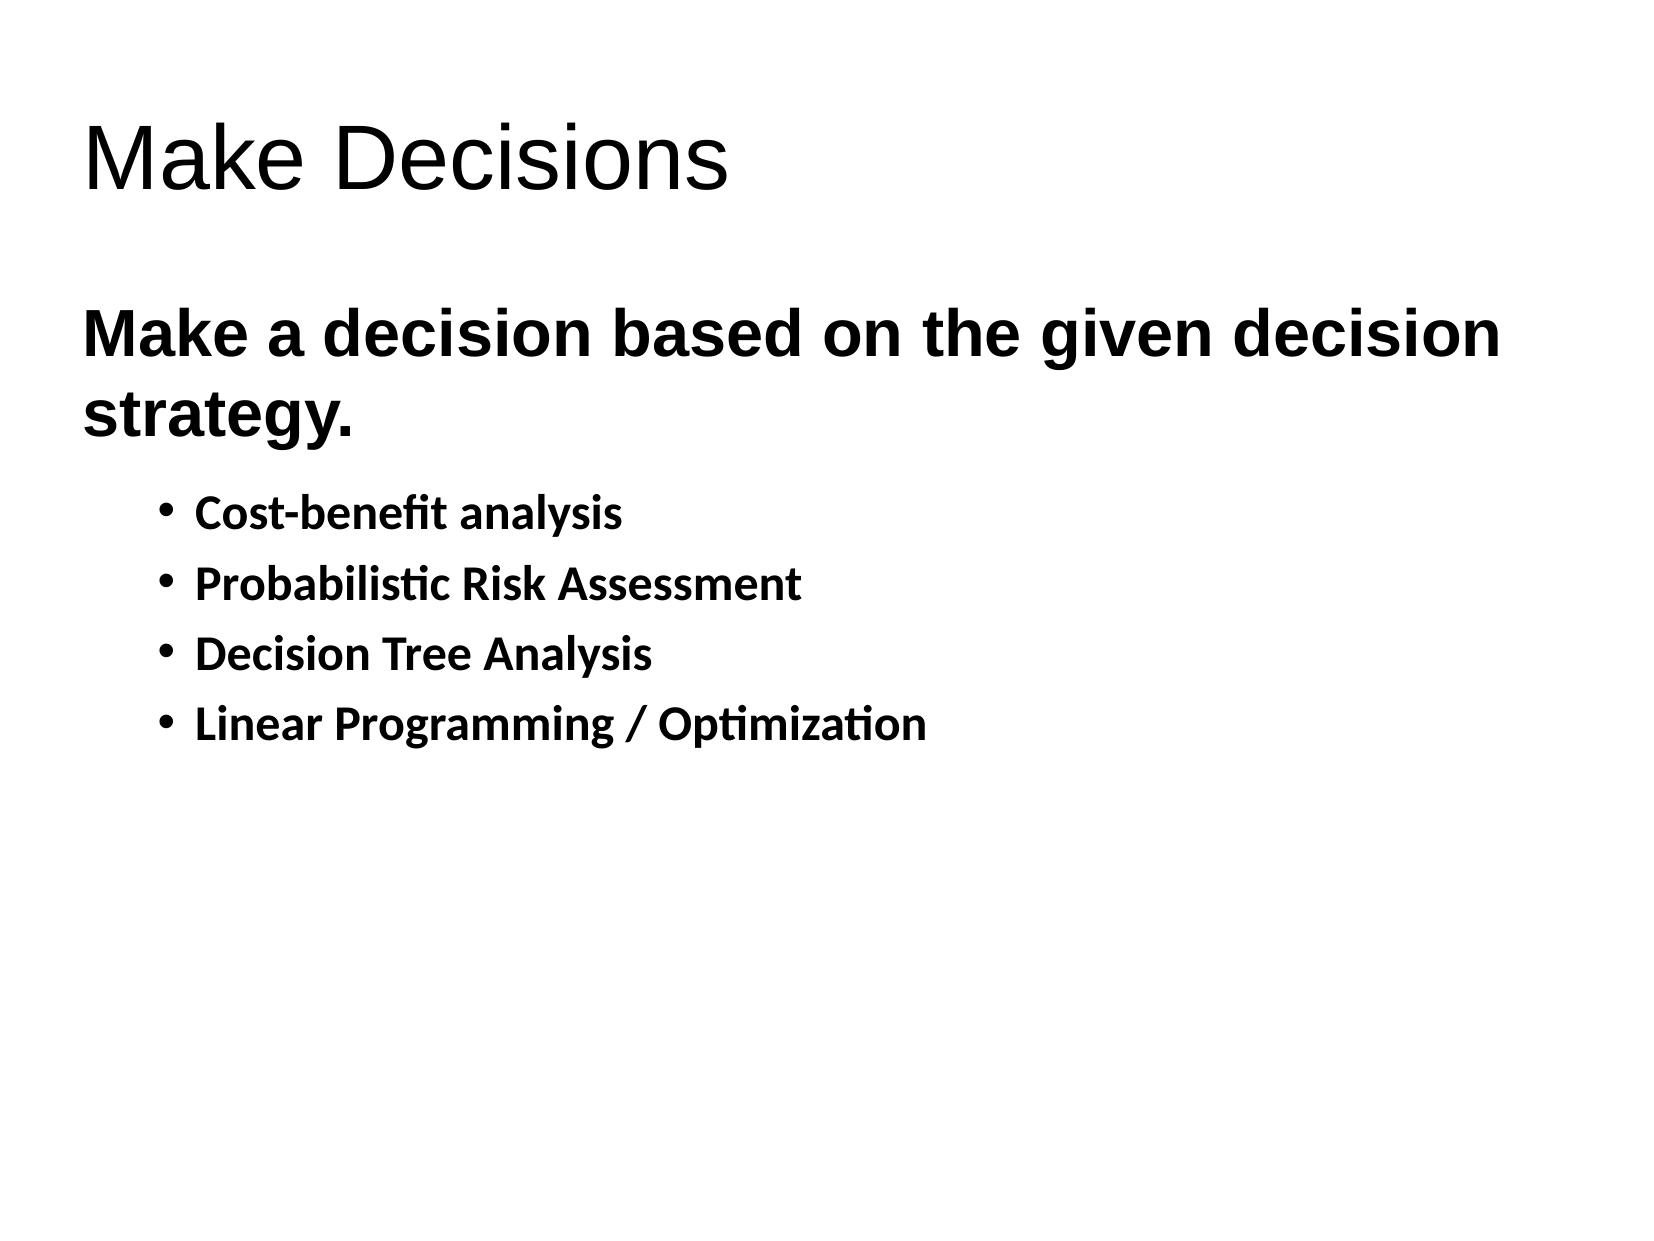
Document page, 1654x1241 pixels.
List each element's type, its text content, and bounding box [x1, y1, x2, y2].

list Make a decision based on the given decision strategy. Cost-benefit analysis Probabilistic Risk Assessment Decision Tree Analysis Linear Programming / Optimization [82, 290, 1571, 1010]
title Make Decisions [82, 49, 1571, 257]
